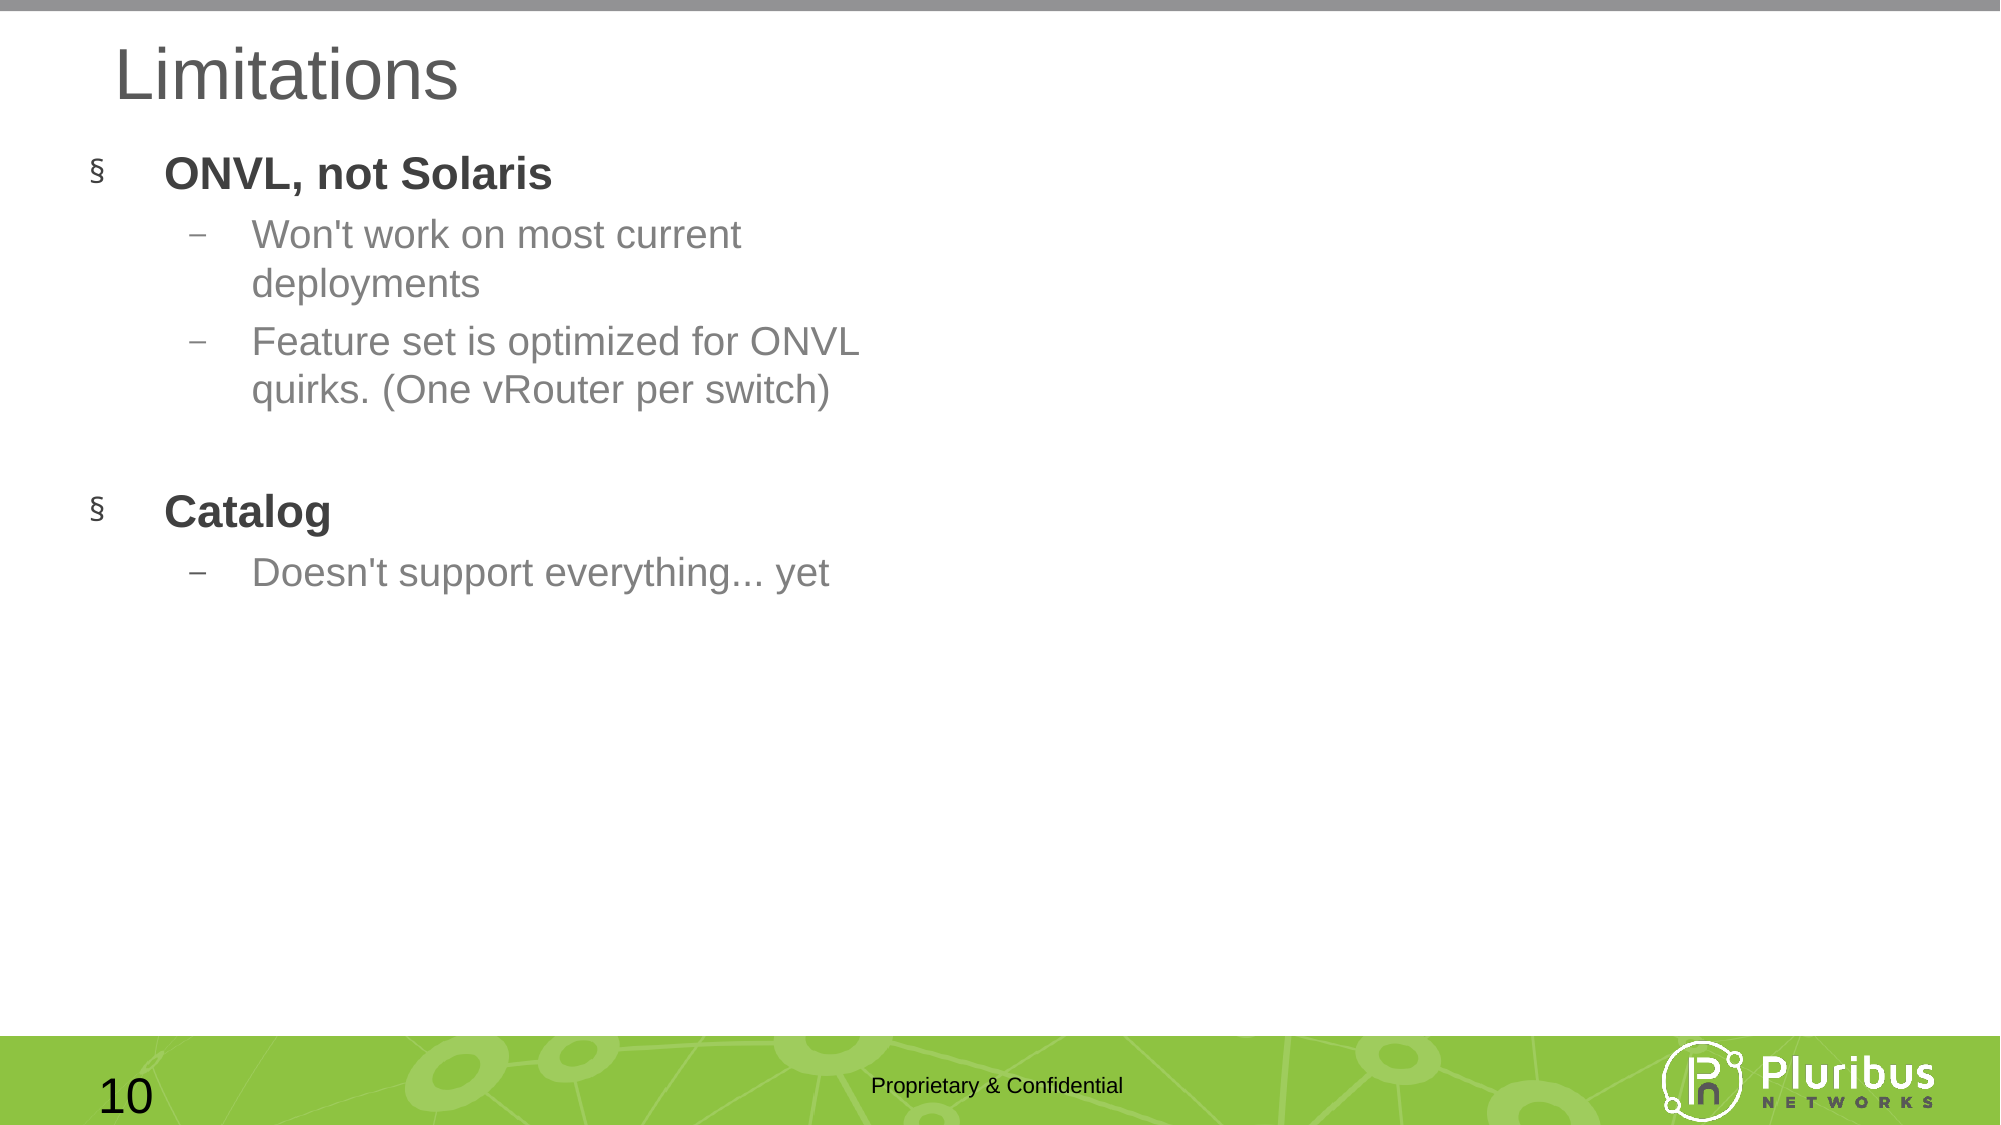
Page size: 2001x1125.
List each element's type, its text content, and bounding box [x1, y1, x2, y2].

title Limitations [99, 36, 1900, 200]
list ONVL, not Solaris Won't work on most current deployments Feature set is optimized for ONVL quirks. (One vRouter per switch) Catalog Doesn't support everything... yet [74, 136, 984, 946]
slide_number <number> [83, 1056, 317, 1117]
picture [0, 1036, 2000, 1125]
